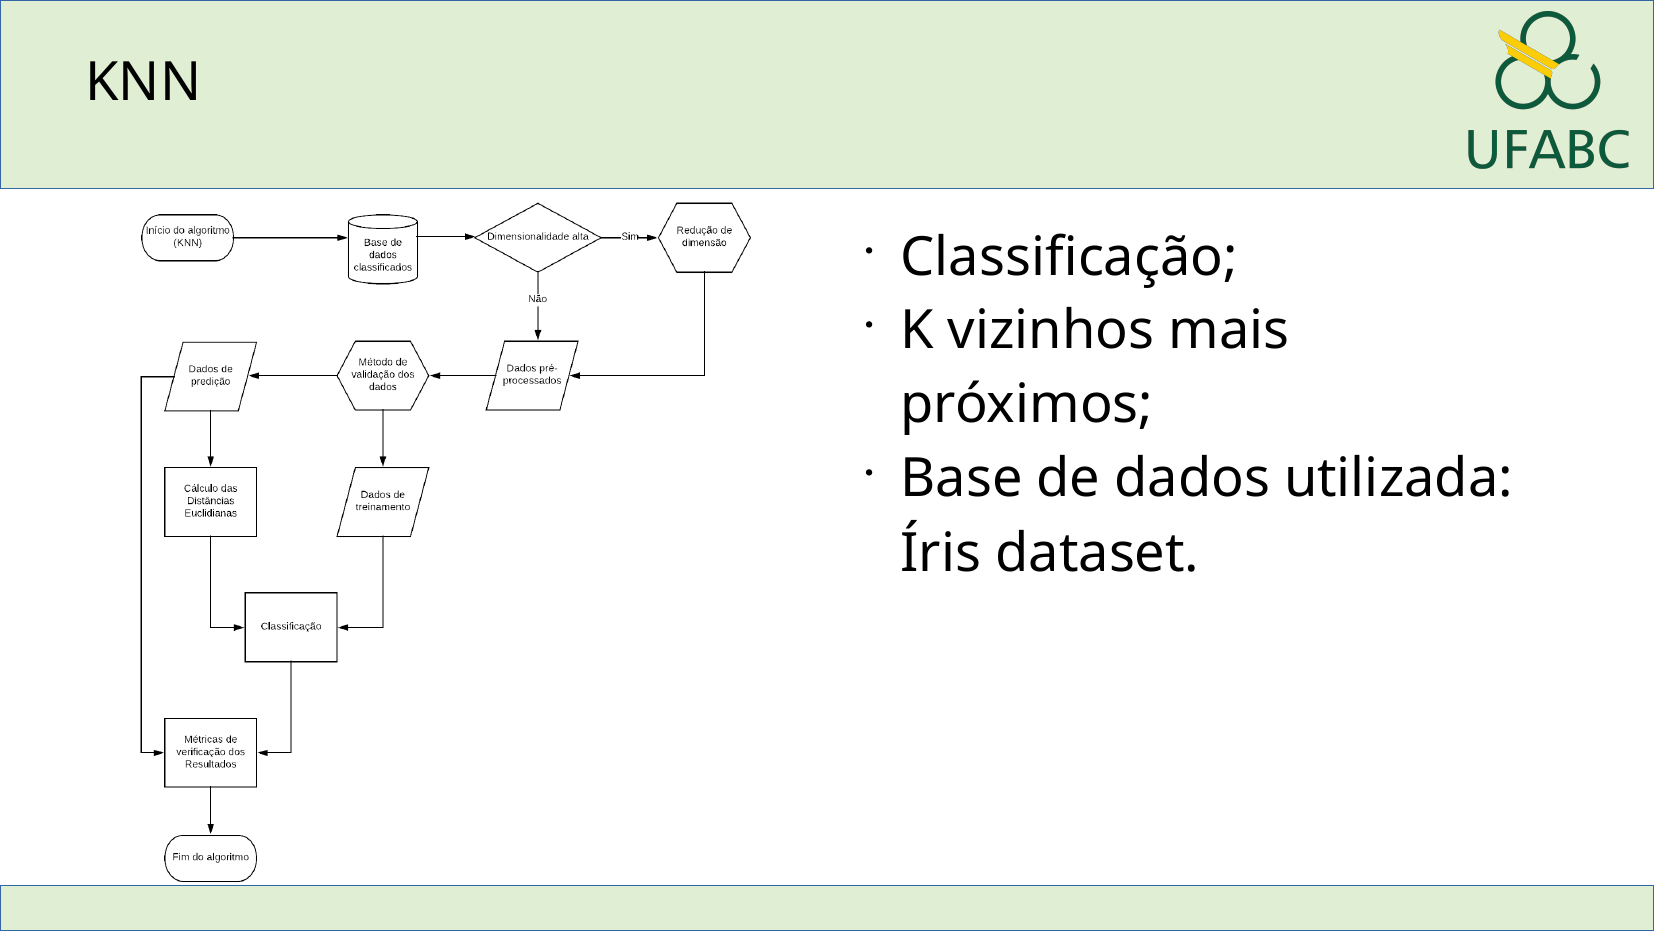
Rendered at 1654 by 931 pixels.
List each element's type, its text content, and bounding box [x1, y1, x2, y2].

picture [1464, 11, 1630, 181]
text_box KNN [70, 35, 241, 157]
text_box [0, 885, 1654, 931]
picture [118, 180, 773, 904]
text_box [0, 0, 1654, 189]
text_box Classificação; K vizinhos mais próximos; Base de dados utilizada: Íris dataset. [850, 209, 1571, 754]
